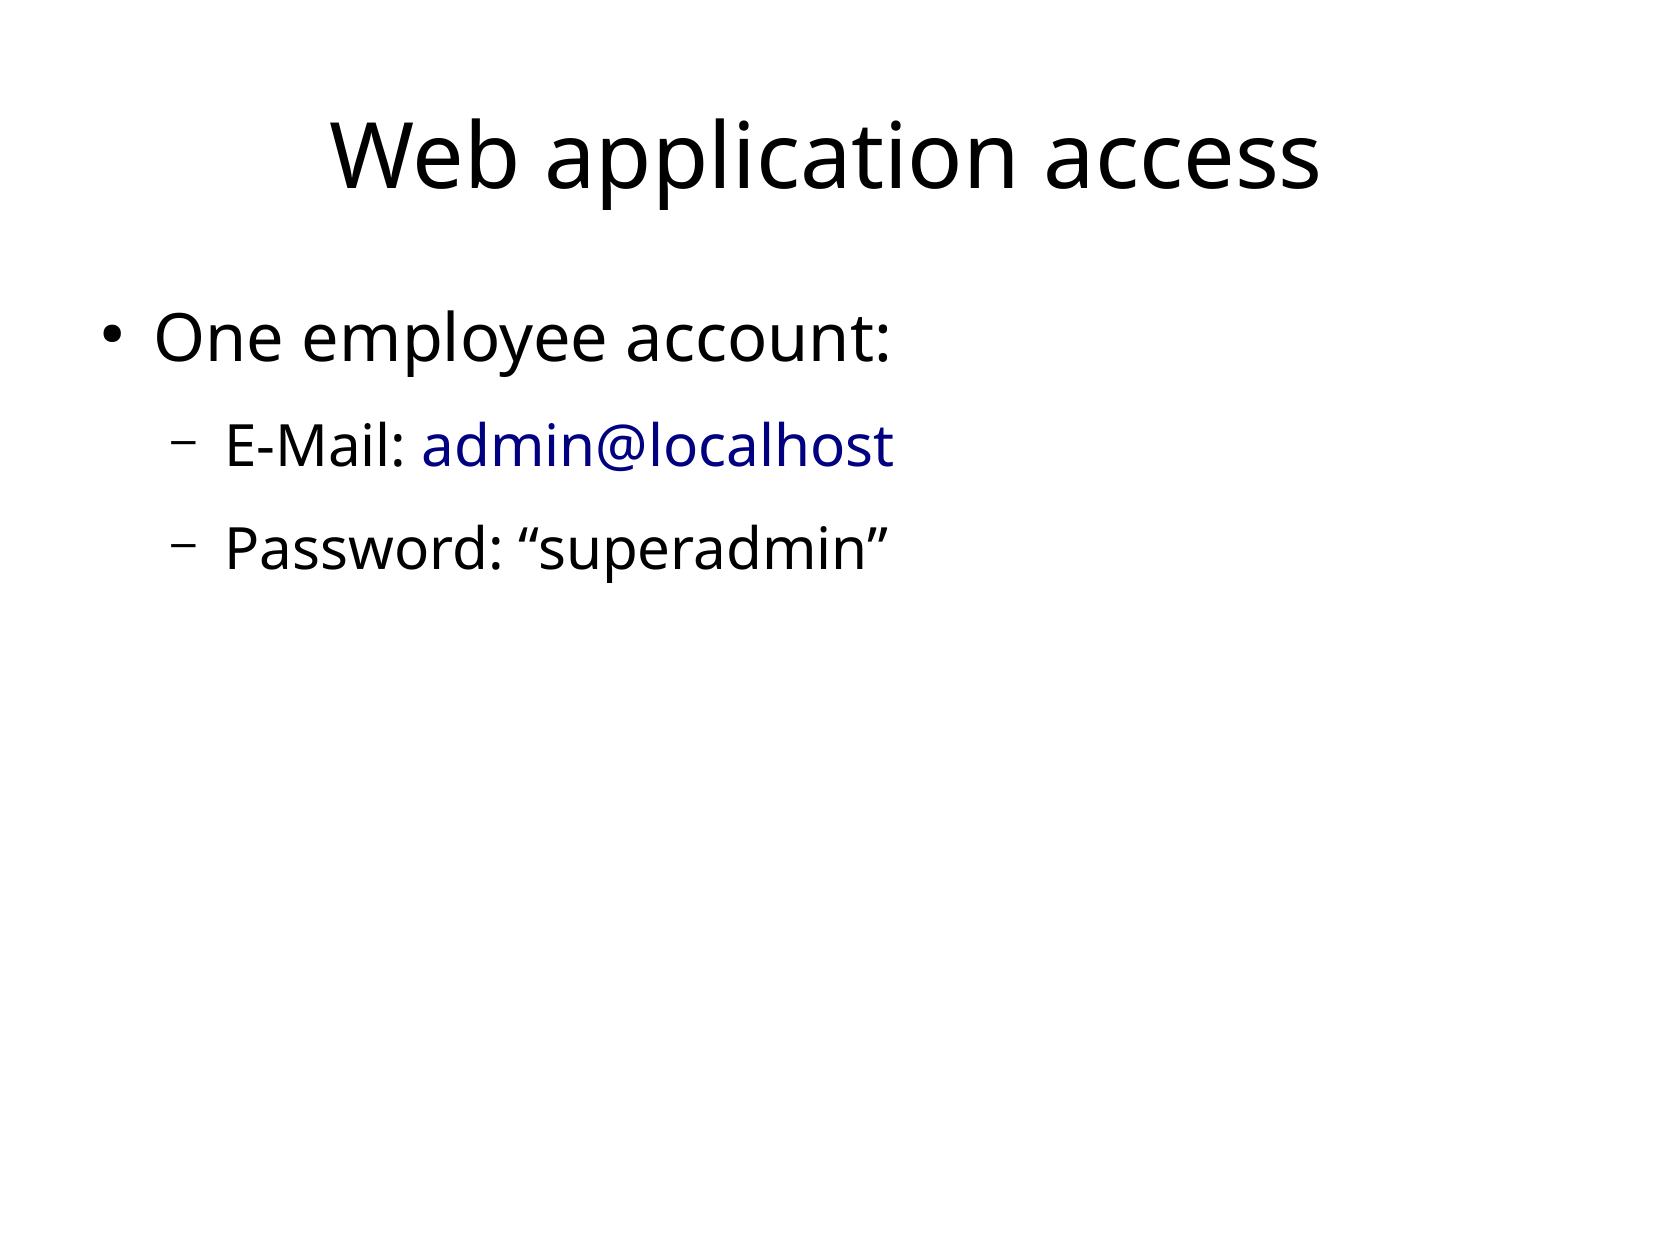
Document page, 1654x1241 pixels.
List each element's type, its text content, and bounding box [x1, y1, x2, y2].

list One employee account: E-Mail: admin@localhost Password: “superadmin” [82, 290, 1571, 1010]
title Web application access [82, 49, 1571, 257]
